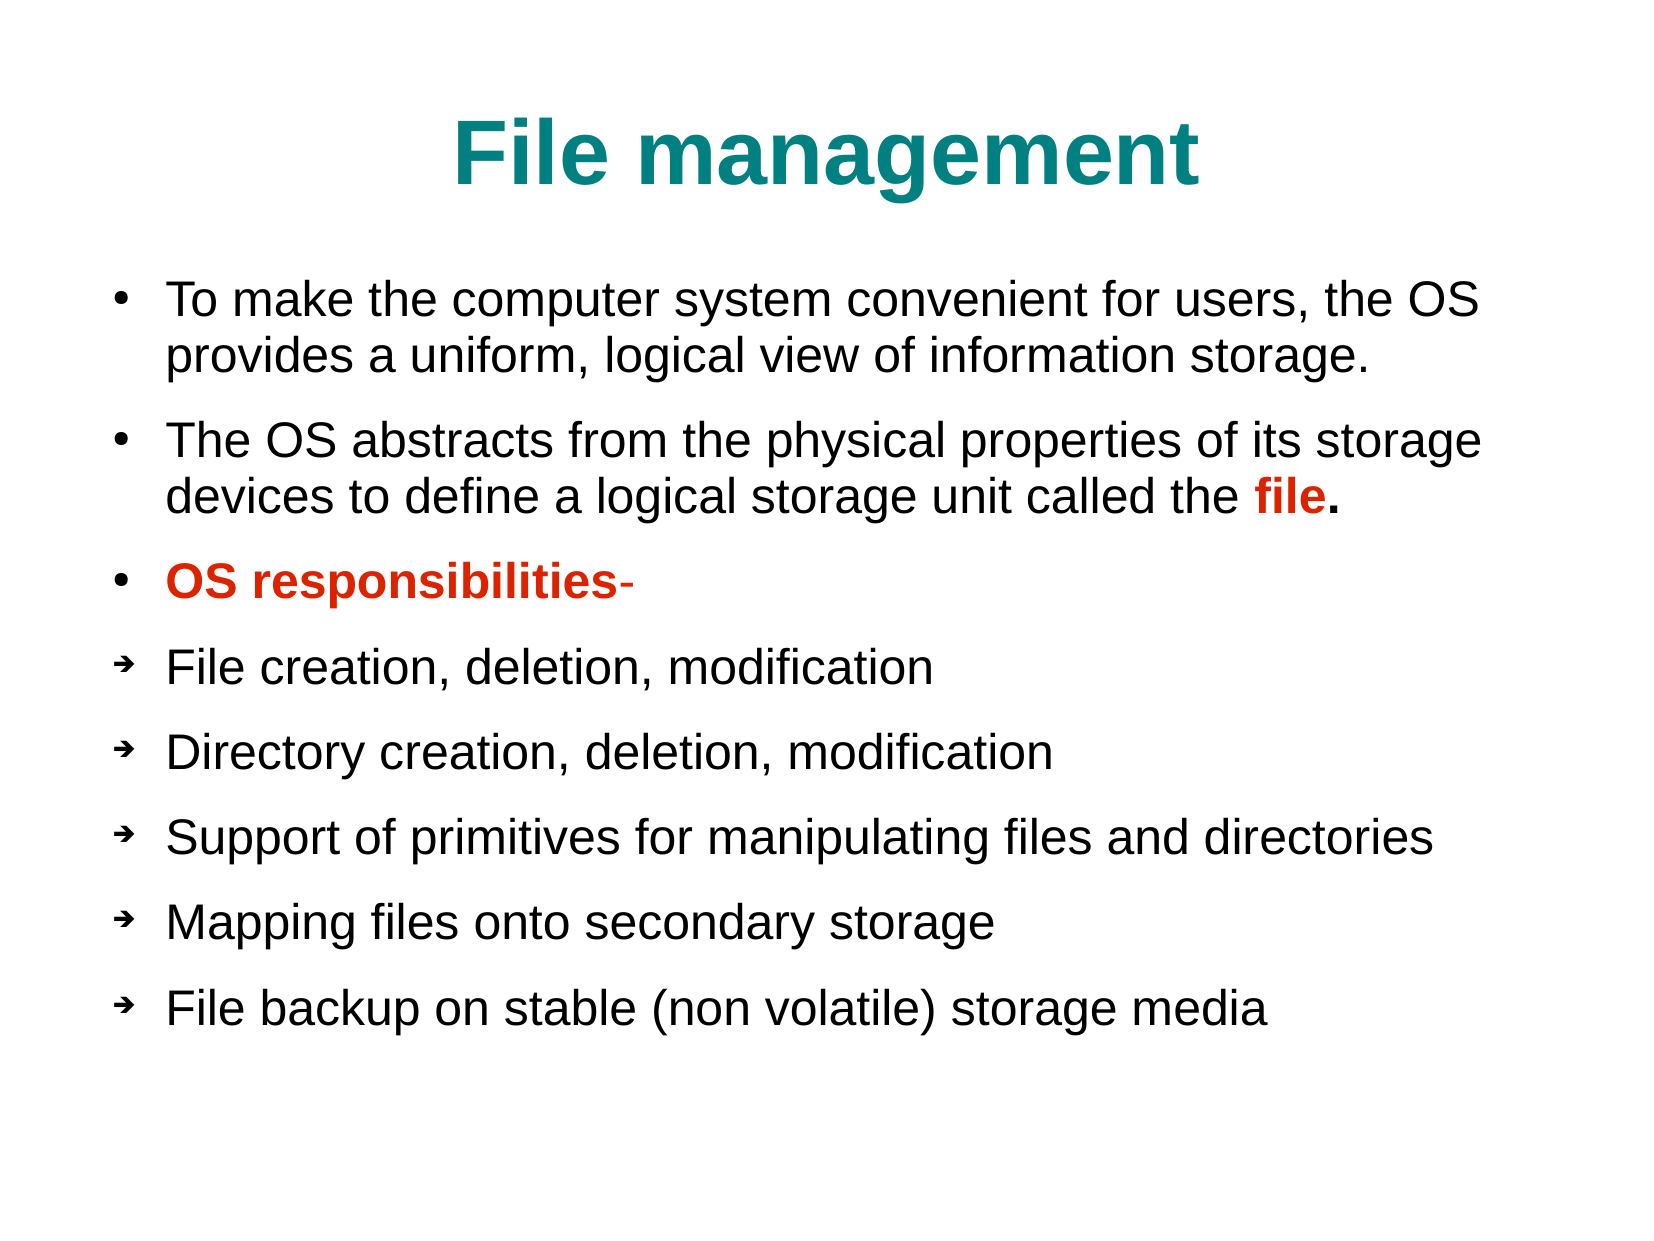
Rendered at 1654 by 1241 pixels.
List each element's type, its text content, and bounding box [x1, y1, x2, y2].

list To make the computer system convenient for users, the OS provides a uniform, logical view of information storage. The OS abstracts from the physical properties of its storage devices to define a logical storage unit called the file. OS responsibilities- File creation, deletion, modification Directory creation, deletion, modification Support of primitives for manipulating files and directories Mapping files onto secondary storage File backup on stable (non volatile) storage media [94, 271, 1583, 1134]
title File management [82, 49, 1571, 257]
